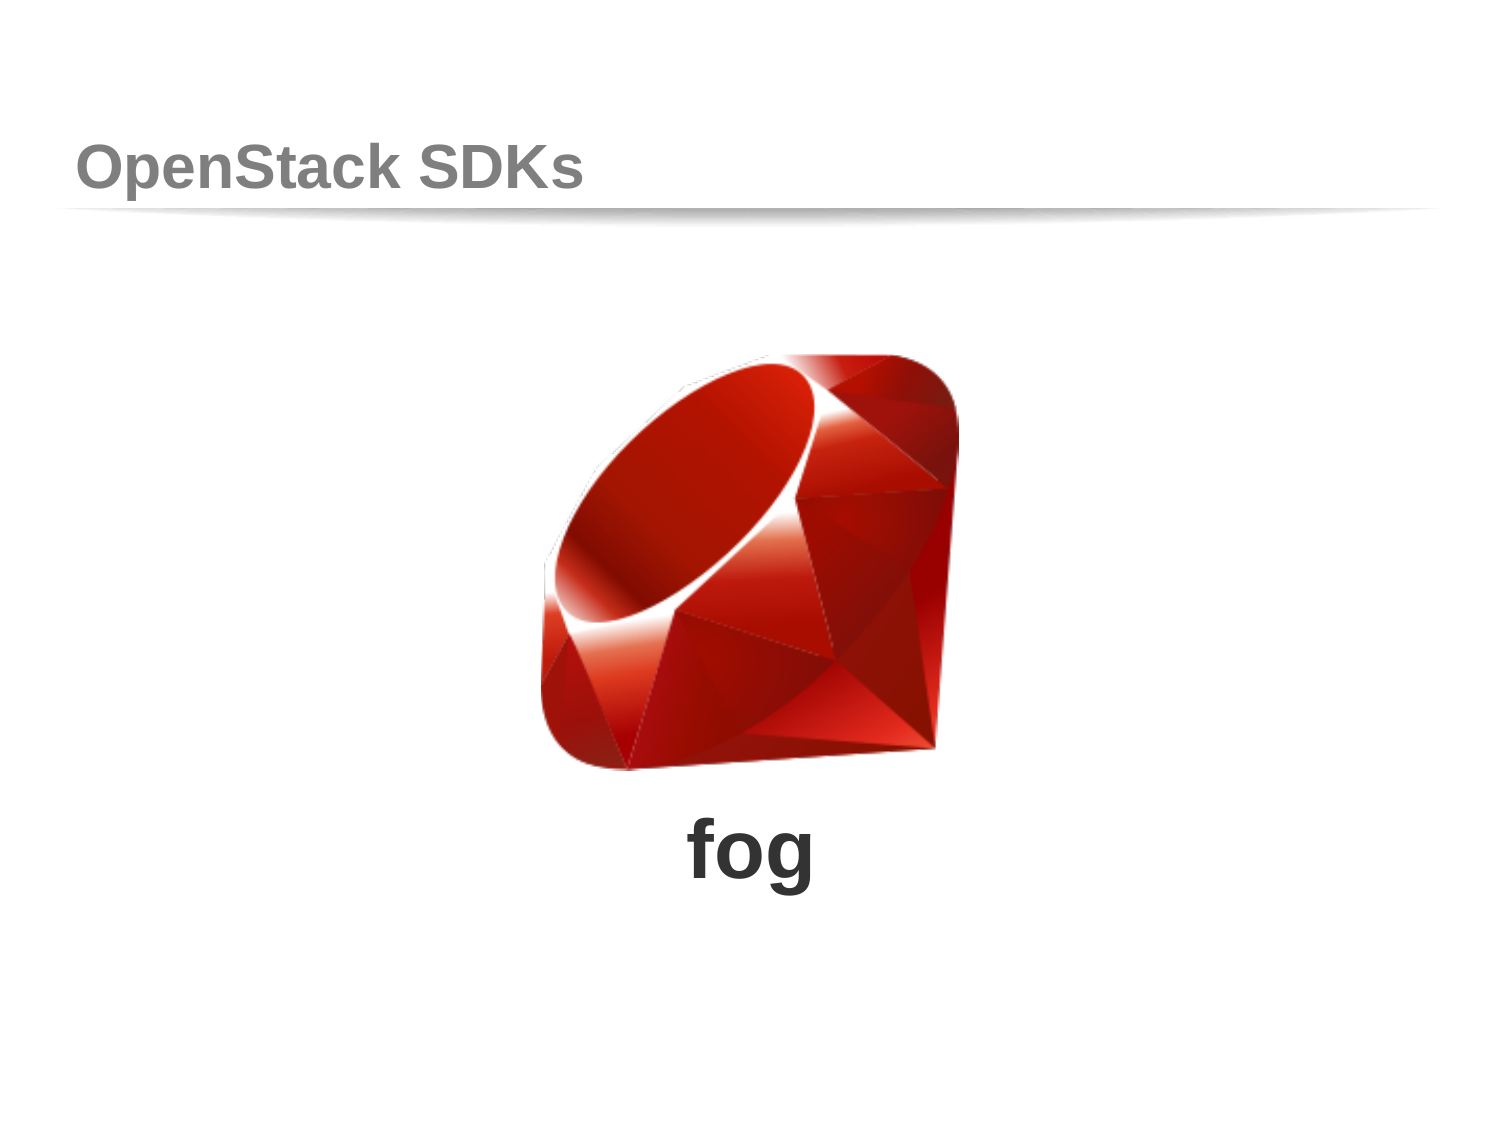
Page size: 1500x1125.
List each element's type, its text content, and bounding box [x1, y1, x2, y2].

picture [541, 354, 959, 771]
text_box fog [264, 795, 1239, 896]
title OpenStack SDKs [75, 71, 1426, 203]
